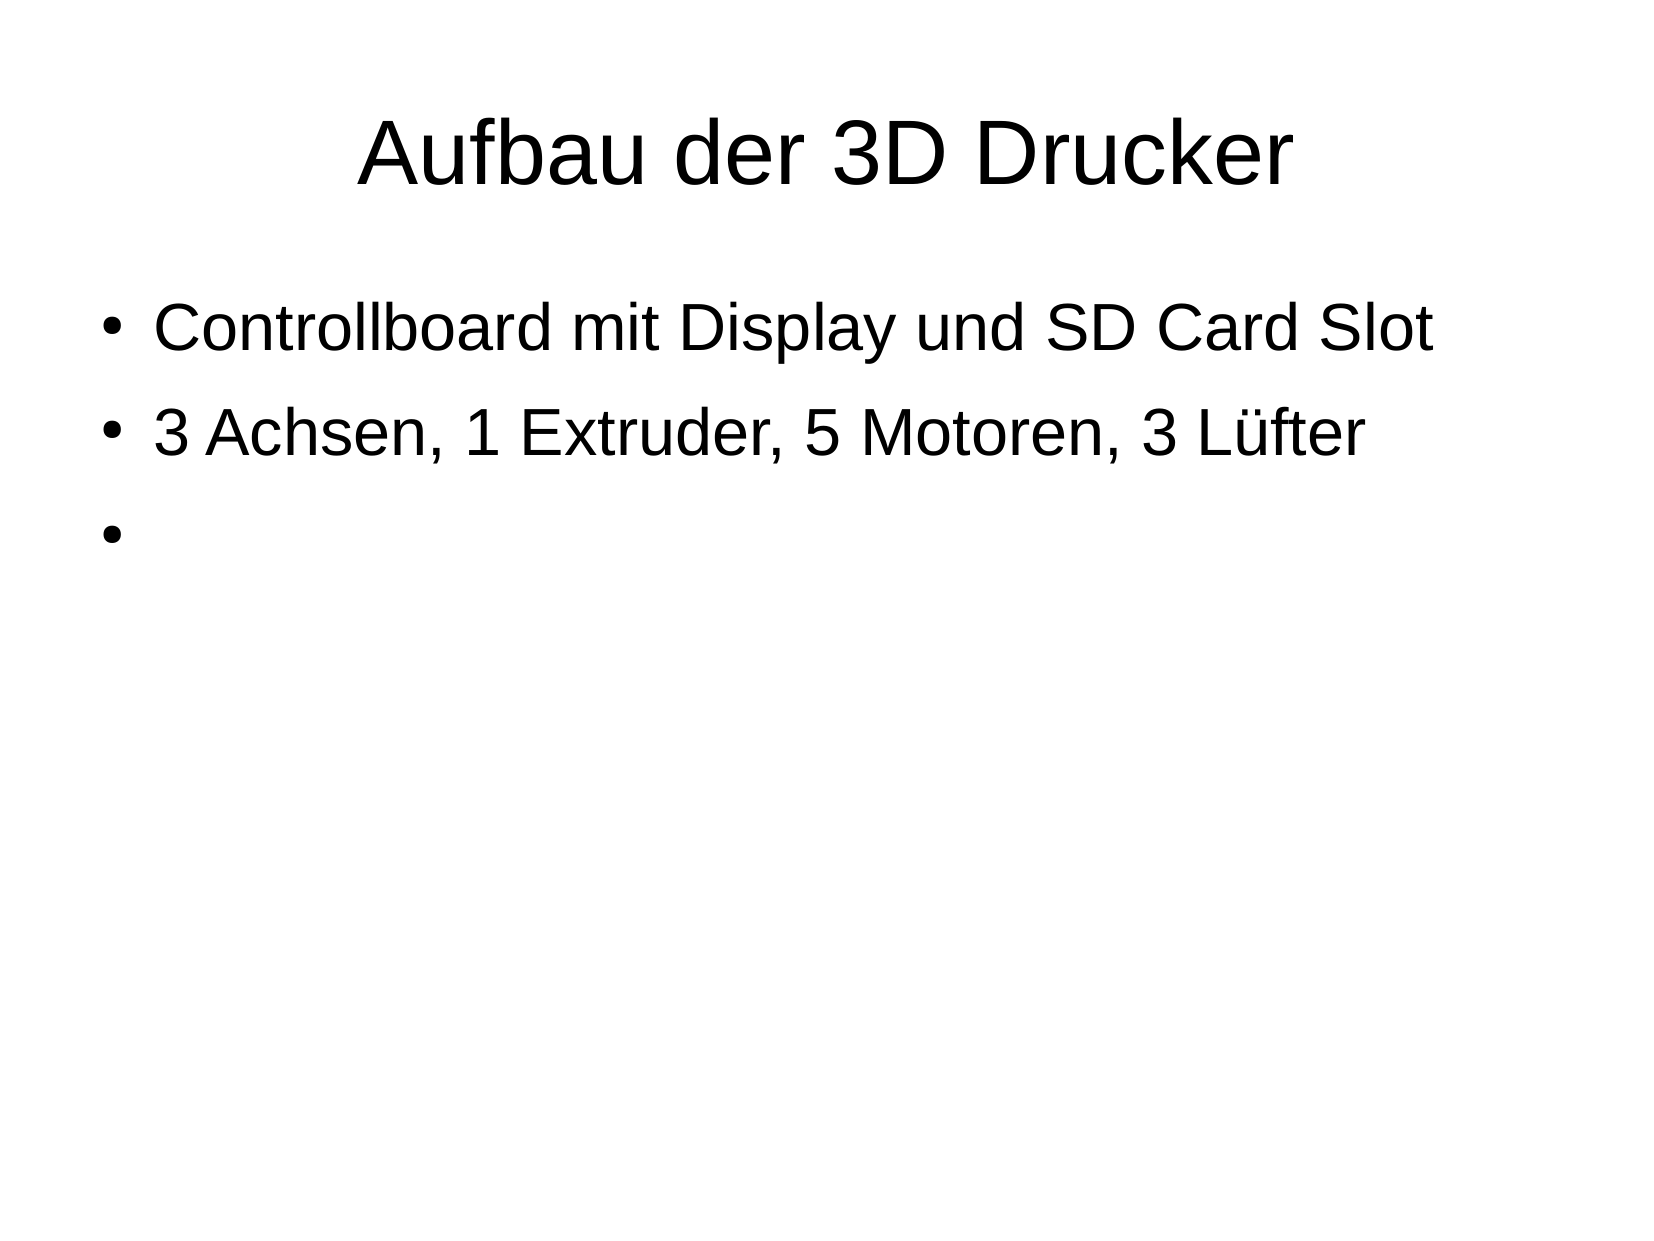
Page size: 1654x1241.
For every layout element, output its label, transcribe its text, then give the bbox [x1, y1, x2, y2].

list Controllboard mit Display und SD Card Slot 3 Achsen, 1 Extruder, 5 Motoren, 3 Lüfter [82, 290, 1571, 1010]
title Aufbau der 3D Drucker [82, 49, 1571, 257]
